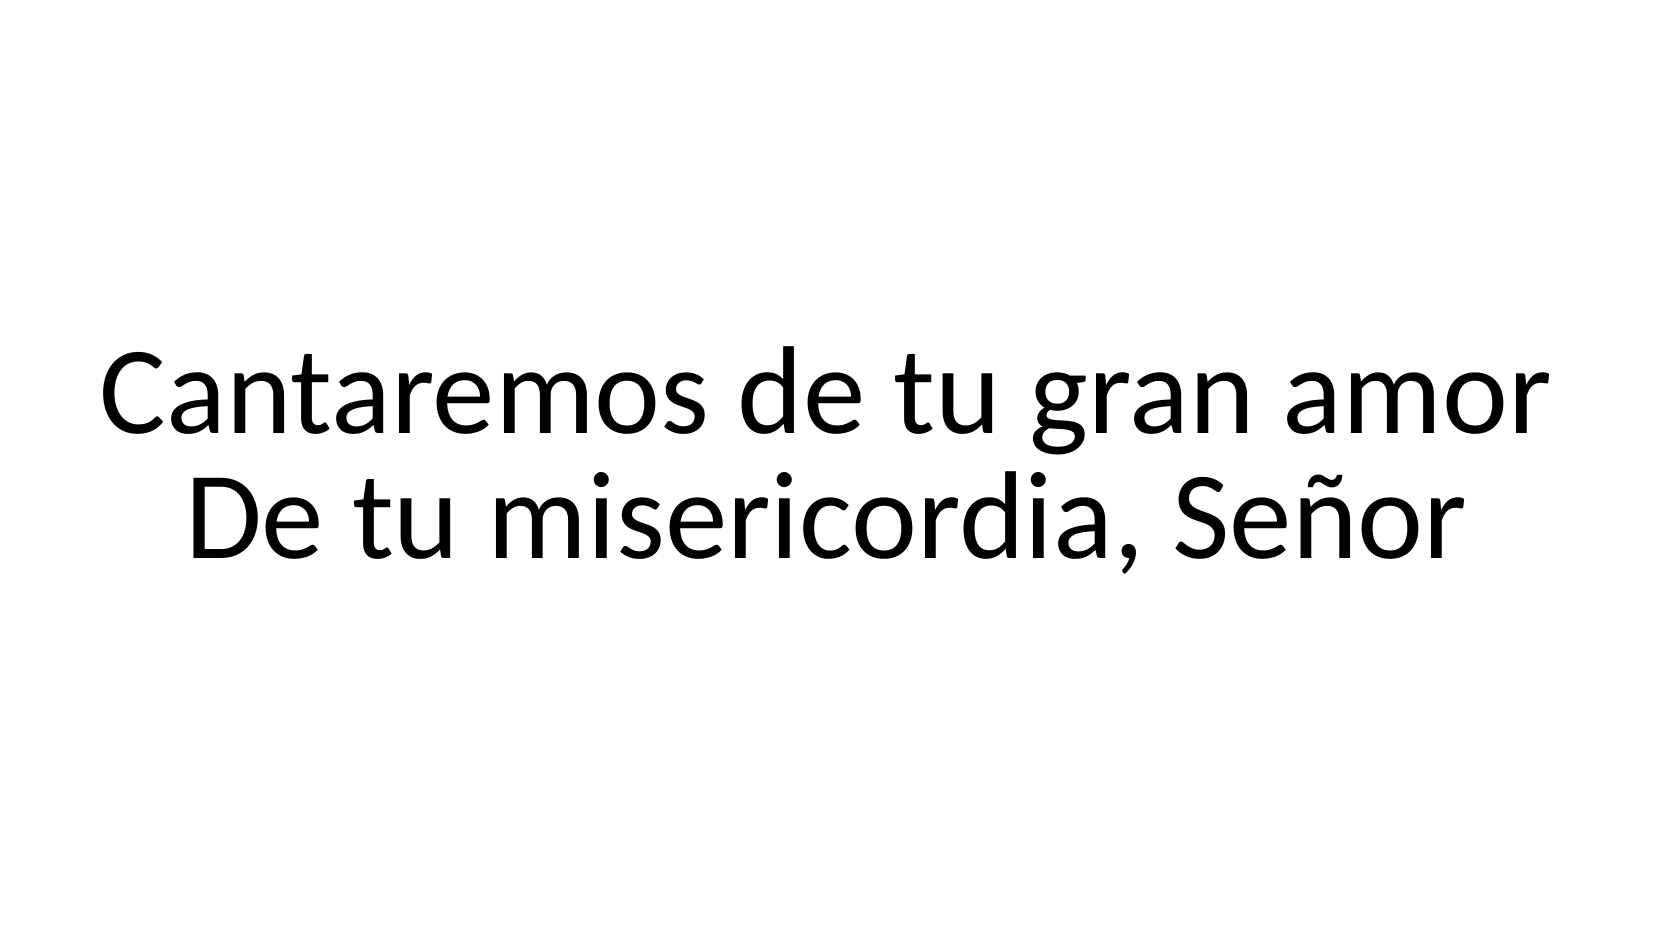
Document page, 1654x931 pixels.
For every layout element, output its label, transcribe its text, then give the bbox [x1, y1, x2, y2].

title Cantaremos de tu gran amor De tu misericordia, Señor [0, 0, 1654, 931]
